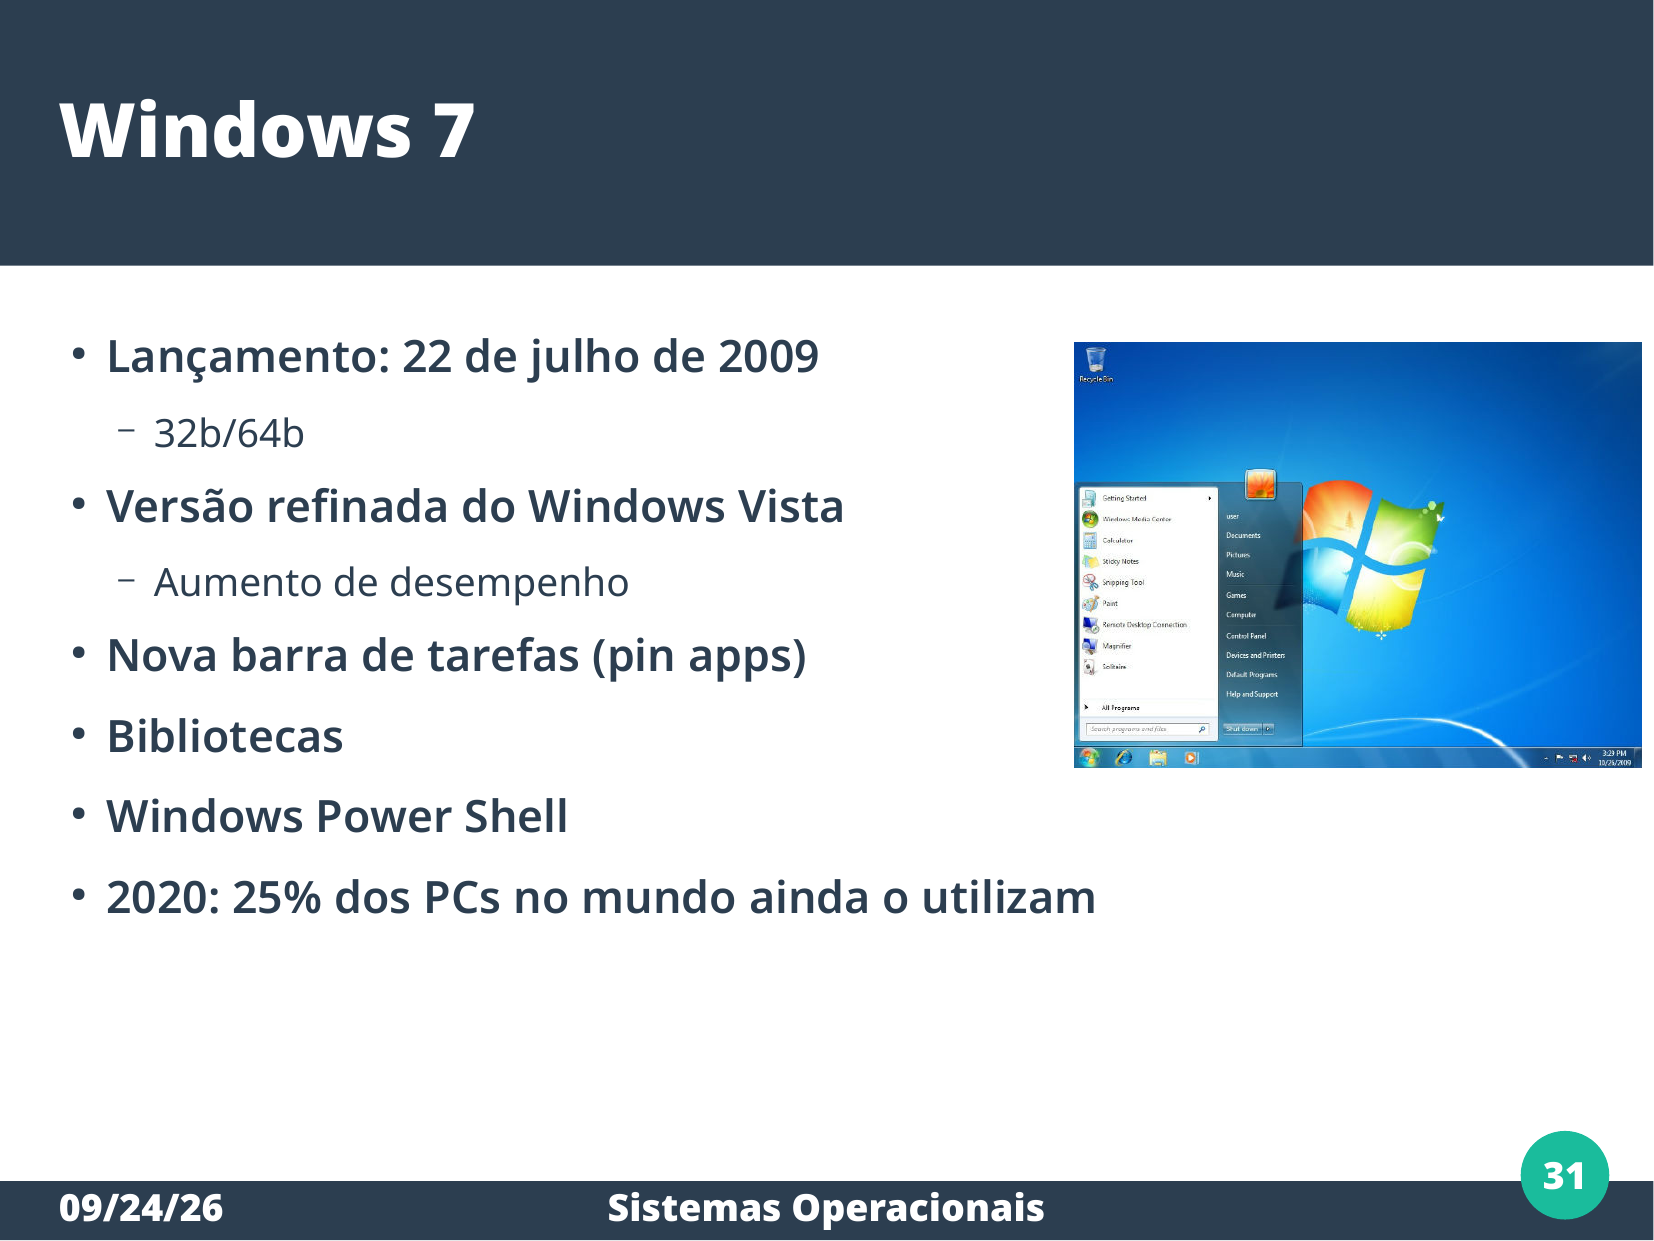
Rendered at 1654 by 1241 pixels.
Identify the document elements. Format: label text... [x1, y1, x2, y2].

picture [1074, 342, 1642, 768]
list Lançamento: 22 de julho de 2009 32b/64b Versão refinada do Windows Vista Aumento de desempenho Nova barra de tarefas (pin apps) Bibliotecas Windows Power Shell 2020: 25% dos PCs no mundo ainda o utilizam [59, 324, 1595, 934]
title Windows 7 [59, 49, 1595, 207]
